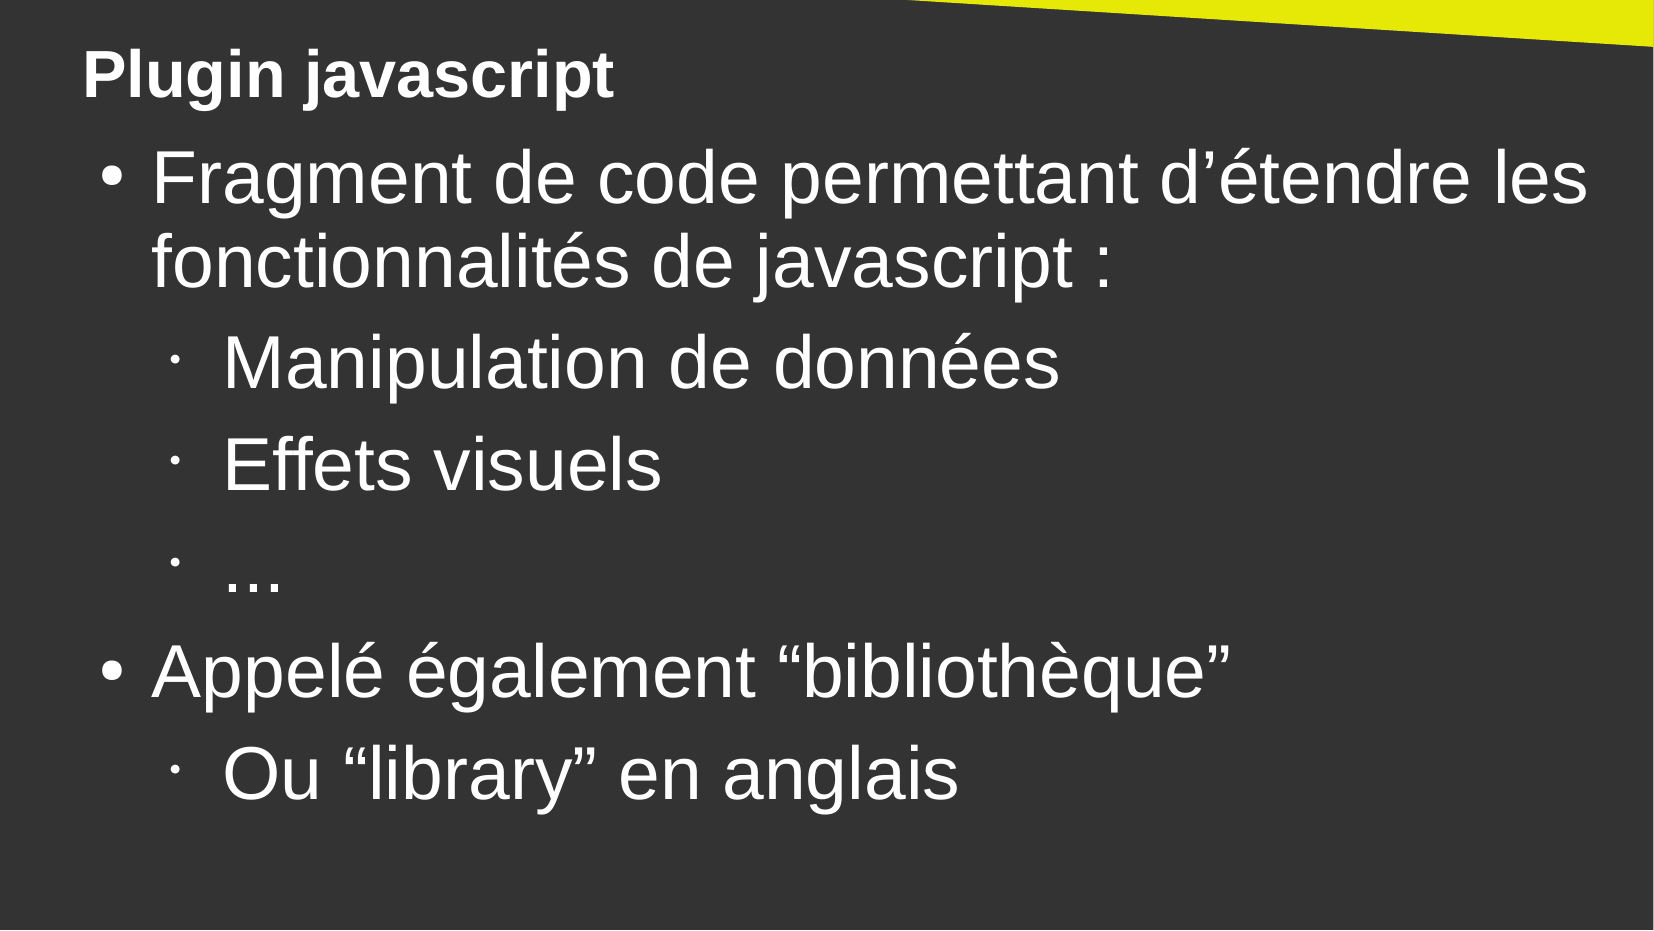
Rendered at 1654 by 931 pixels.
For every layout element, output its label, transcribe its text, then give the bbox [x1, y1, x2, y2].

text_box [907, 0, 1654, 47]
list Fragment de code permettant d’étendre les fonctionnalités de javascript : Manipulation de données Effets visuels ... Appelé également “bibliothèque” Ou “library” en anglais [80, 135, 1620, 827]
title Plugin javascript [82, 37, 1571, 114]
